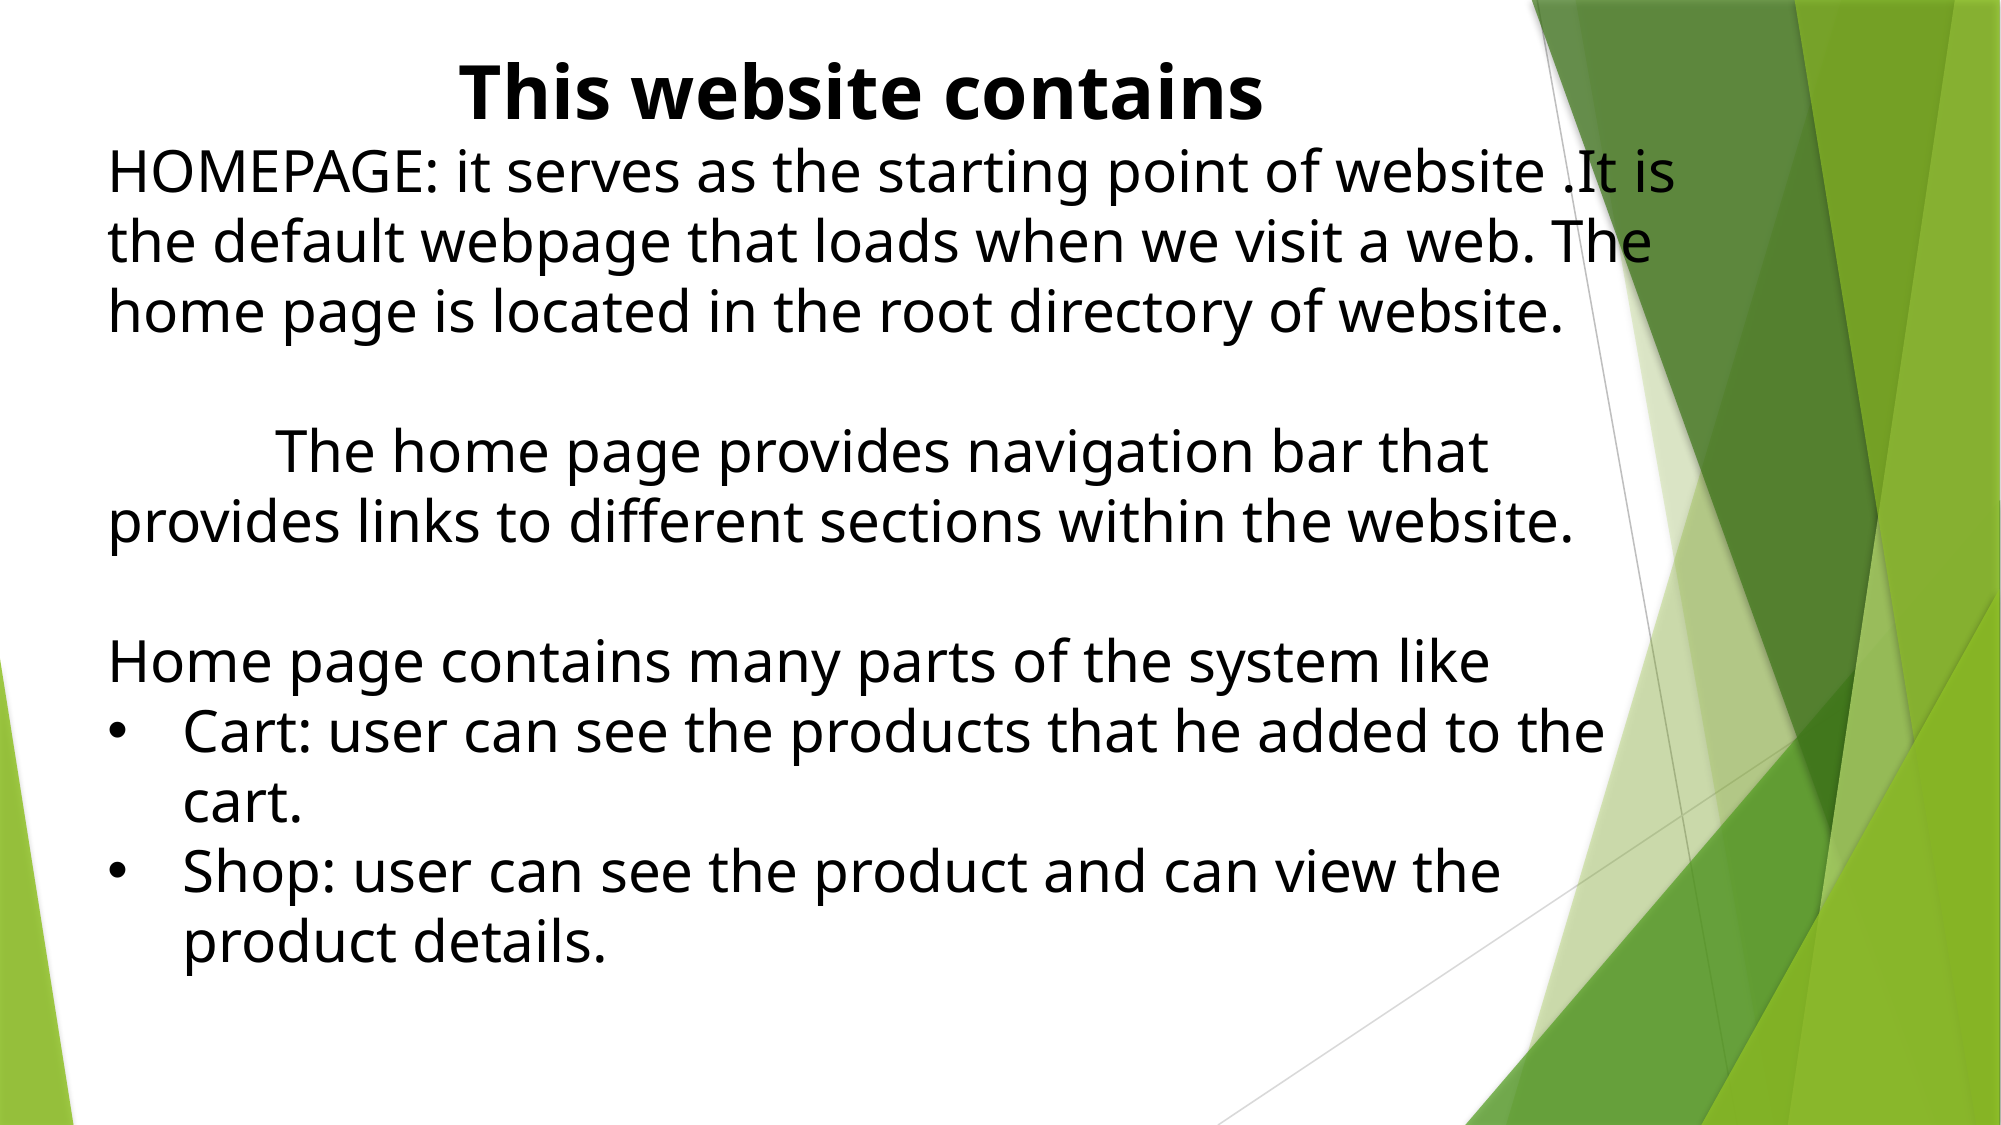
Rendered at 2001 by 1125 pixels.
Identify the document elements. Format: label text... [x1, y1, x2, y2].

text_box This website contains HOMEPAGE: it serves as the starting point of website .It is the default webpage that loads when we visit a web. The home page is located in the root directory of website. The home page provides navigation bar that provides links to different sections within the website. Home page contains many parts of the system like Cart: user can see the products that he added to the cart. Shop: user can see the product and can view the product details. [92, 36, 1721, 1072]
